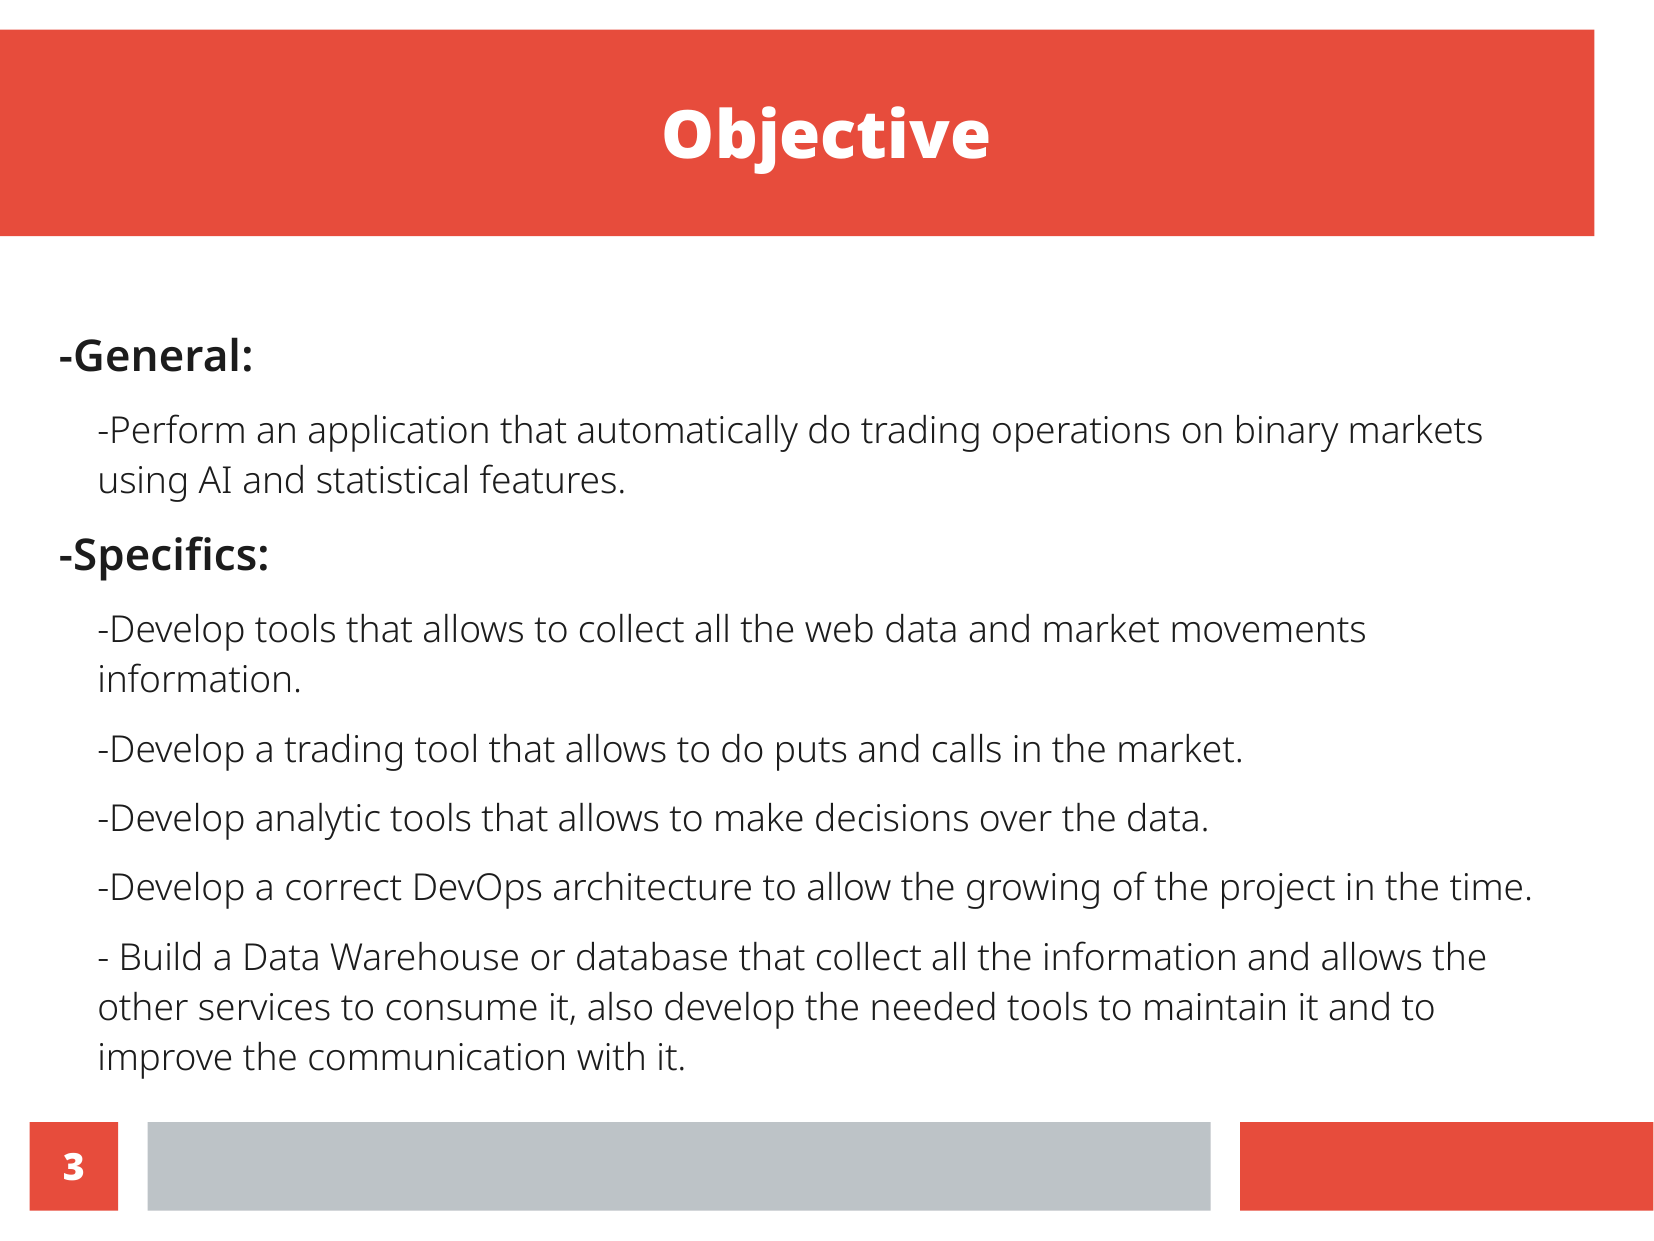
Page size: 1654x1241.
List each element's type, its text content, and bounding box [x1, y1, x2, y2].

title Objective [59, 59, 1595, 207]
list -General: -Perform an application that automatically do trading operations on binary markets using AI and statistical features. -Specifics: -Develop tools that allows to collect all the web data and market movements information. -Develop a trading tool that allows to do puts and calls in the market. -Develop analytic tools that allows to make decisions over the data. -Develop a correct DevOps architecture to allow the growing of the project in the time. - Build a Data Warehouse or database that collect all the information and allows the other services to consume it, also develop the needed tools to maintain it and to improve the communication with it. [59, 324, 1565, 1093]
